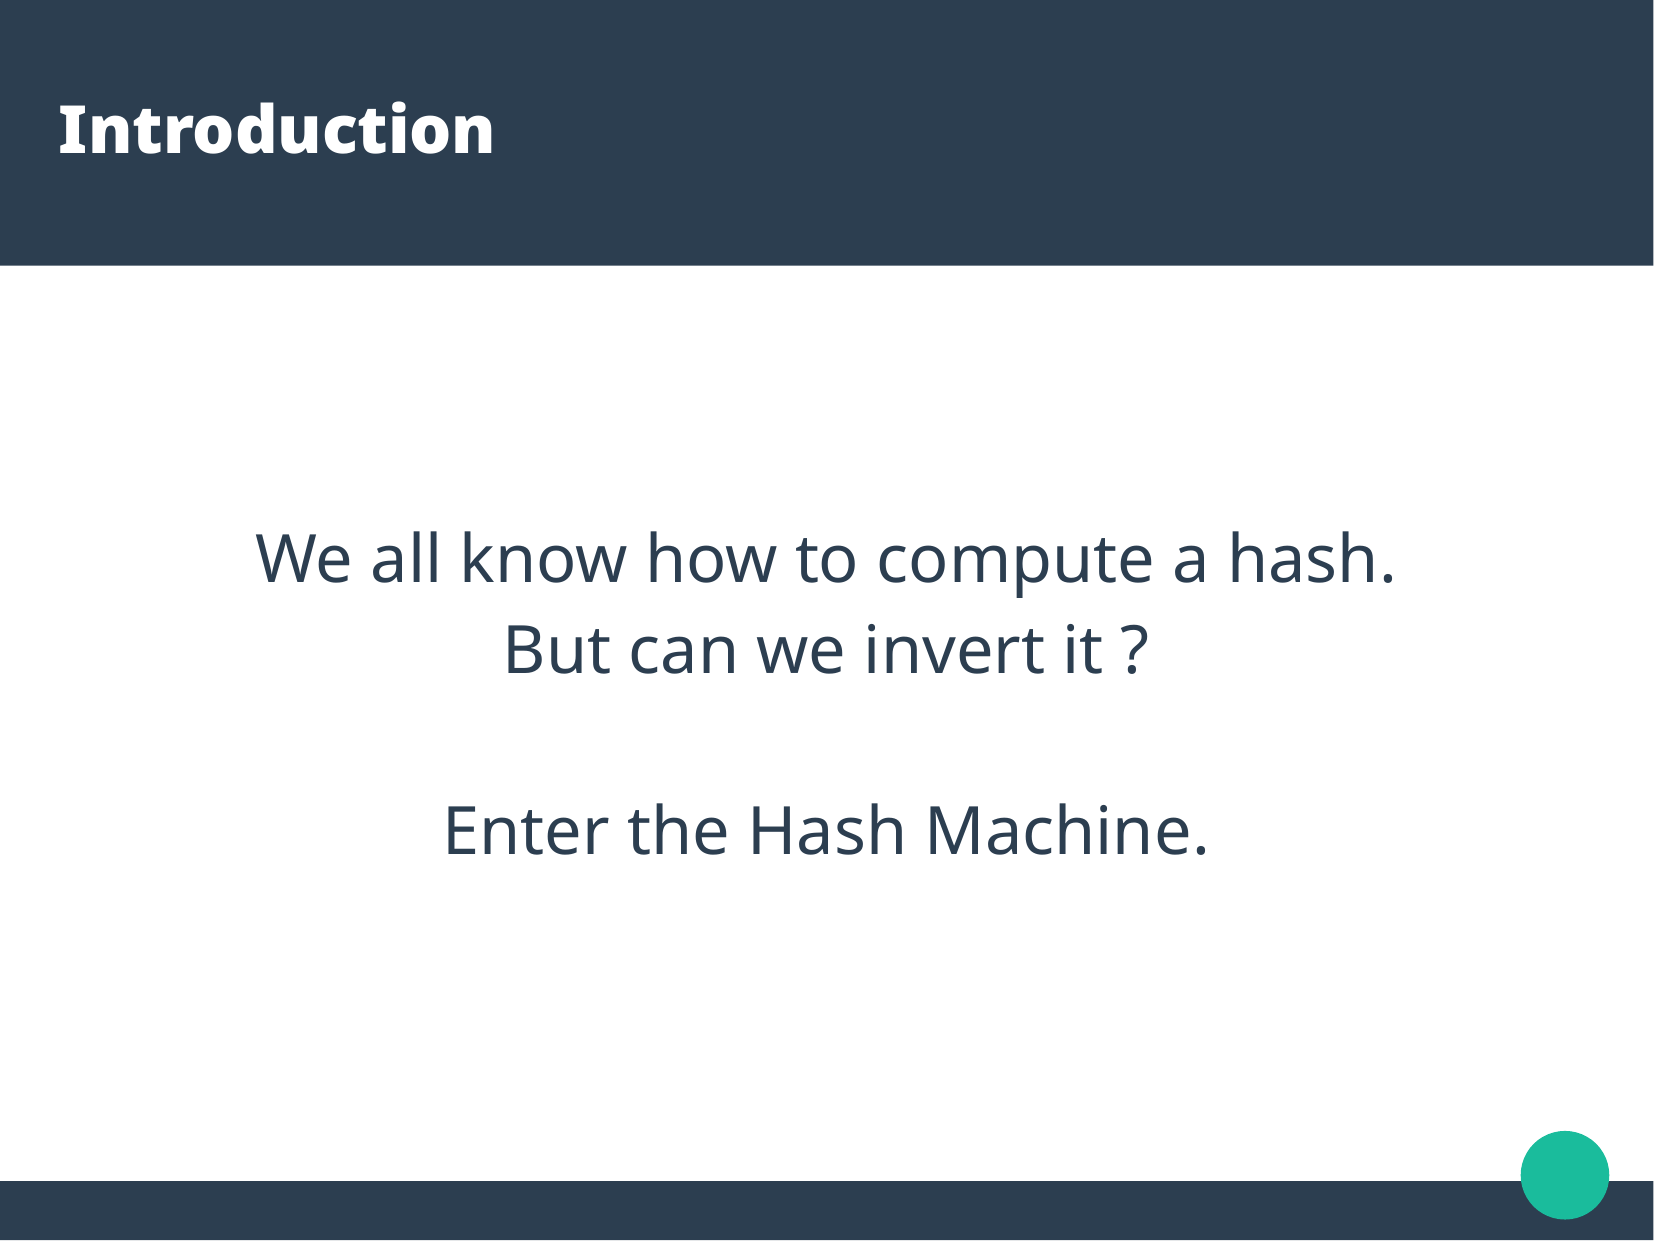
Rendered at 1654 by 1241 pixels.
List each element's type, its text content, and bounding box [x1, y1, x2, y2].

subtitle We all know how to compute a hash. But can we invert it ? Enter the Hash Machine. [59, 324, 1595, 1152]
title Introduction [59, 49, 1595, 207]
